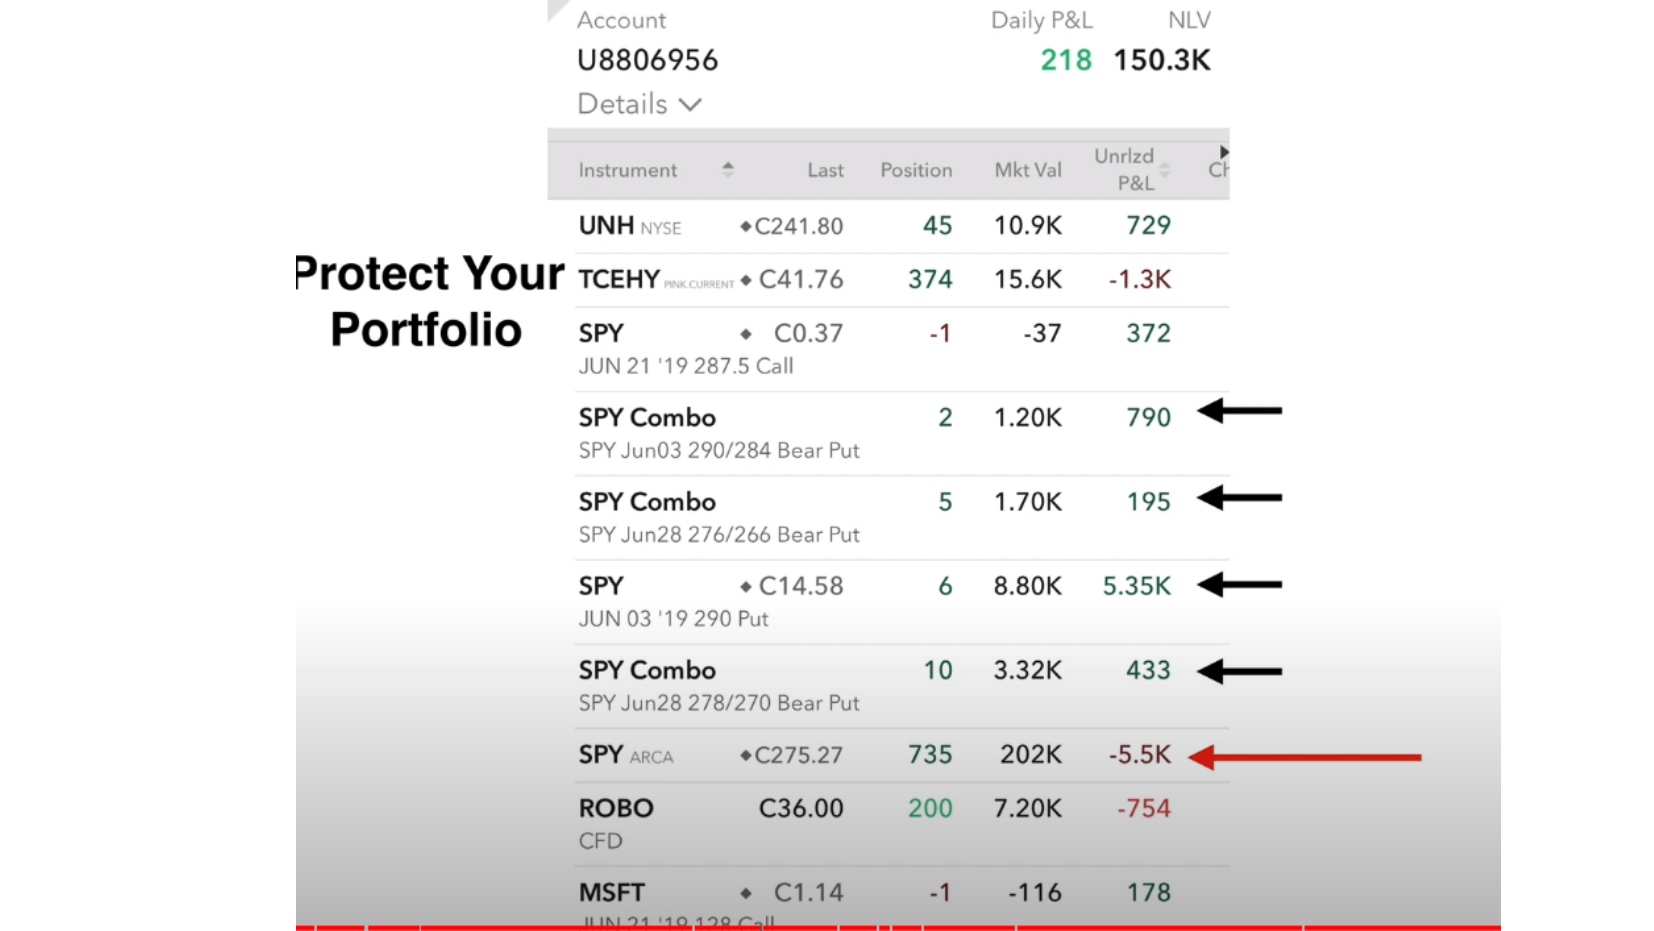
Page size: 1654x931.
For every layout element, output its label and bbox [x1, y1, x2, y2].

picture [296, 0, 1501, 931]
